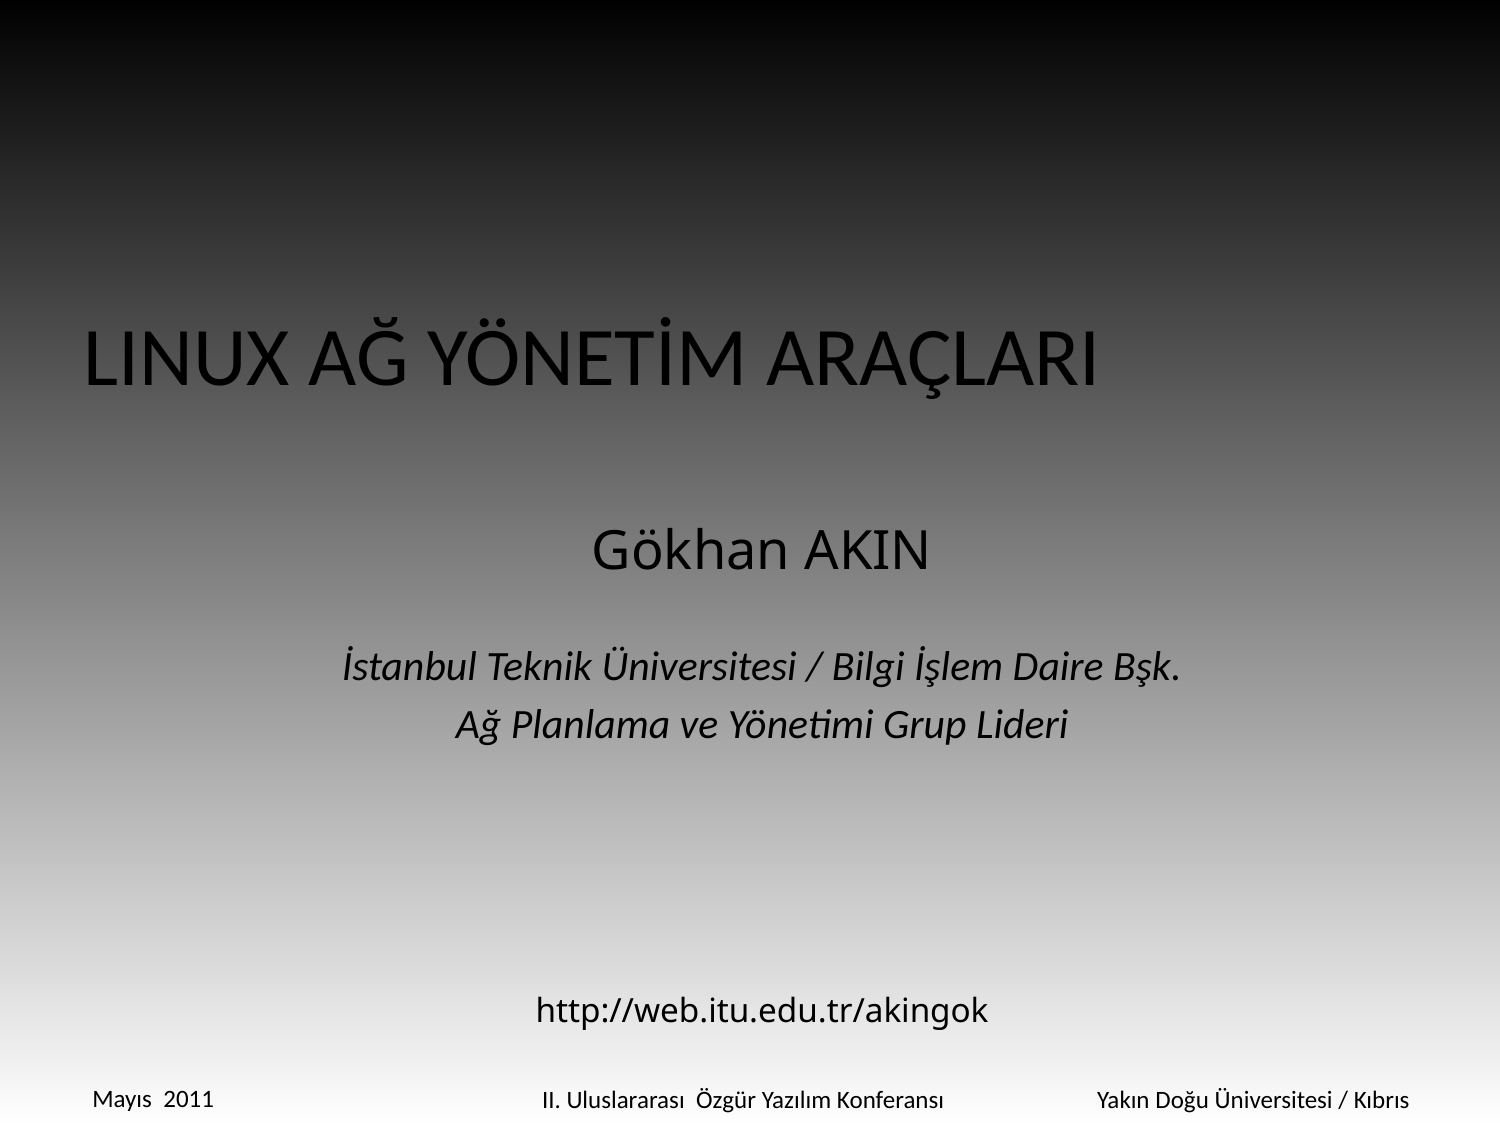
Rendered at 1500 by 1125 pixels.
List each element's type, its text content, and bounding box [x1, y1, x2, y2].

text_box Gökhan AKIN İstanbul Teknik Üniversitesi / Bilgi İşlem Daire Bşk. Ağ Planlama ve Yönetimi Grup Lideri http://web.itu.edu.tr/akingok [243, 515, 1282, 1047]
text_box LINUX AĞ YÖNETİM ARAÇLARI [68, 231, 1457, 473]
